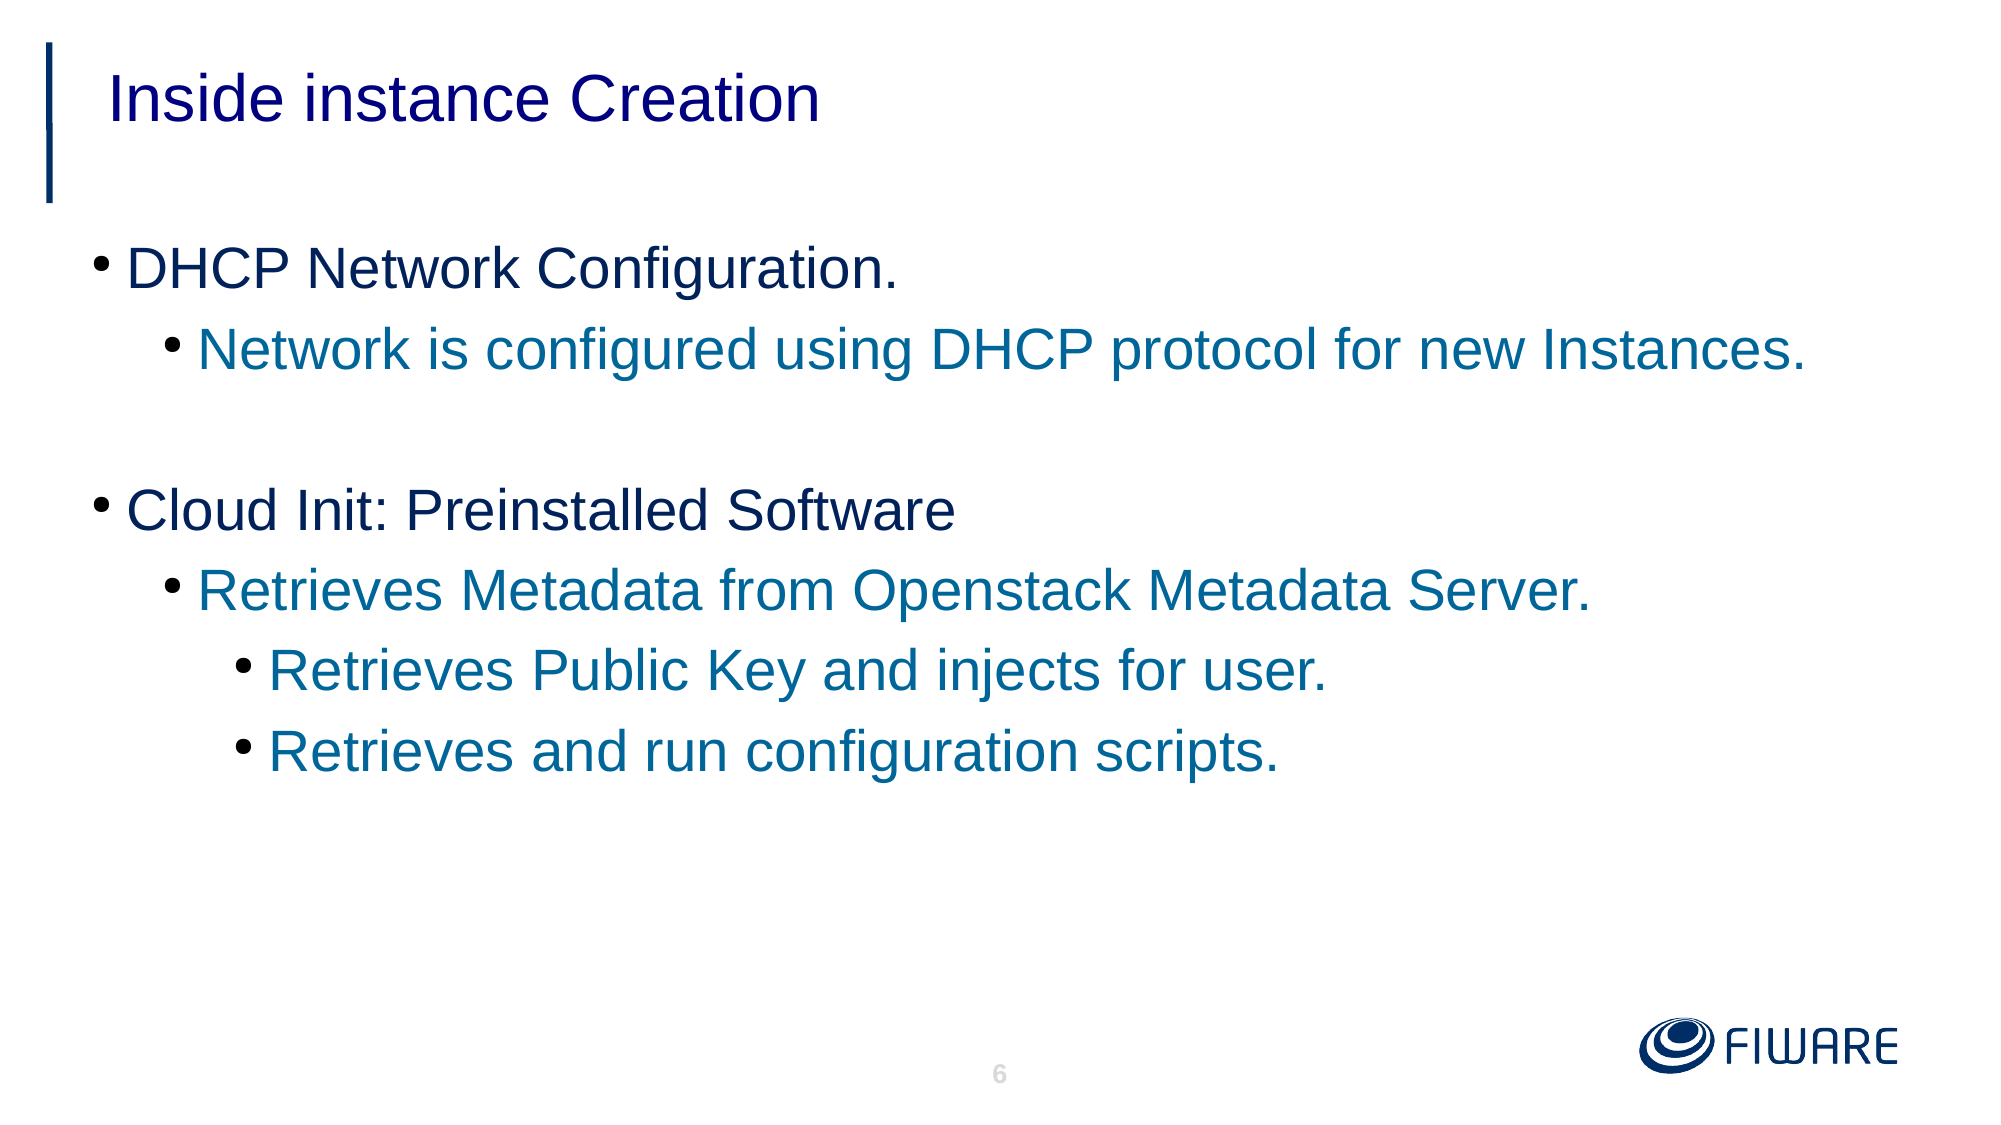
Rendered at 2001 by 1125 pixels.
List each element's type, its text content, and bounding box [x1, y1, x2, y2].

slide_number <number> [887, 1042, 1113, 1103]
picture [1635, 1012, 1905, 1077]
title Inside instance Creation [92, 47, 1704, 250]
text_box DHCP Network Configuration. Network is configured using DHCP protocol for new Instances. Cloud Init: Preinstalled Software Retrieves Metadata from Openstack Metadata Server. Retrieves Public Key and injects for user. Retrieves and run configuration scripts. [76, 212, 1902, 791]
